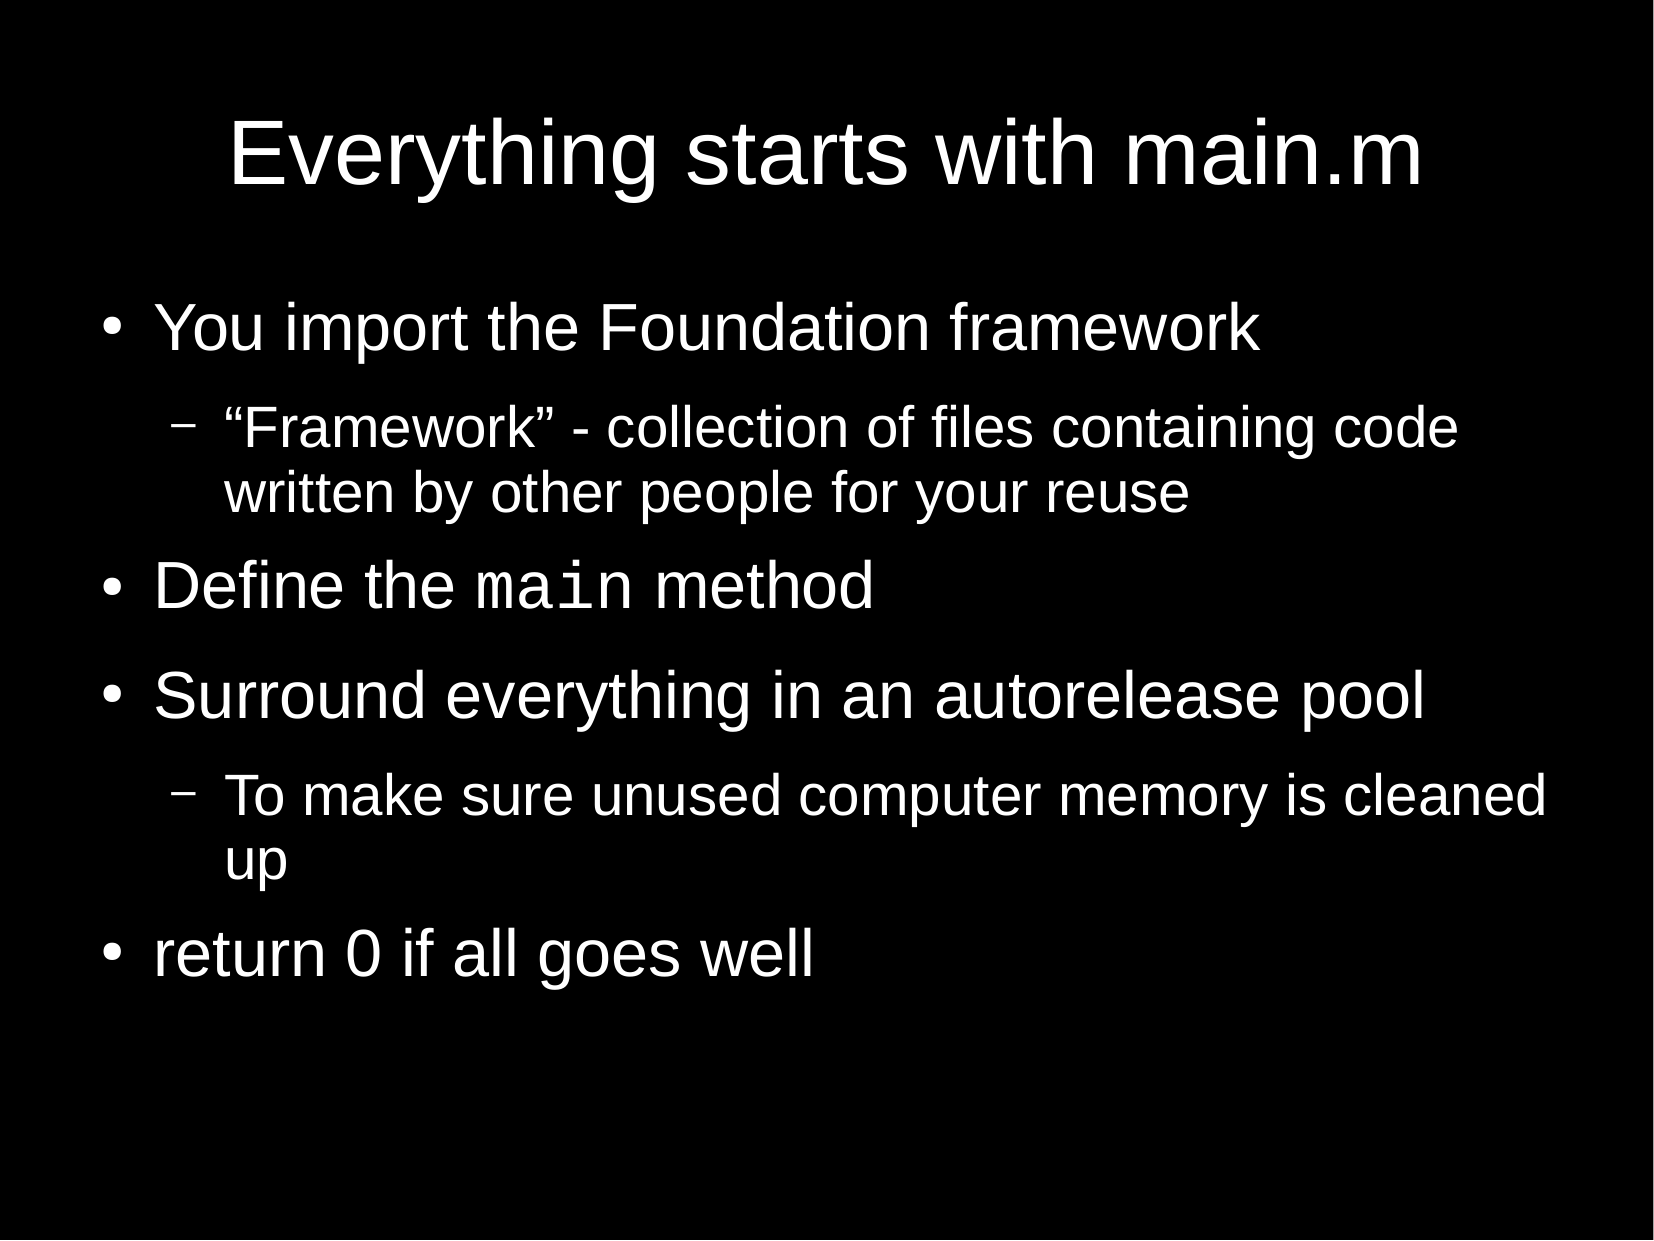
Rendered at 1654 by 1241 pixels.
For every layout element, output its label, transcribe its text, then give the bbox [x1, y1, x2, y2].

title Everything starts with main.m [82, 49, 1571, 257]
list You import the Foundation framework “Framework” - collection of files containing code written by other people for your reuse Define the main method Surround everything in an autorelease pool To make sure unused computer memory is cleaned up return 0 if all goes well [82, 290, 1571, 1010]
